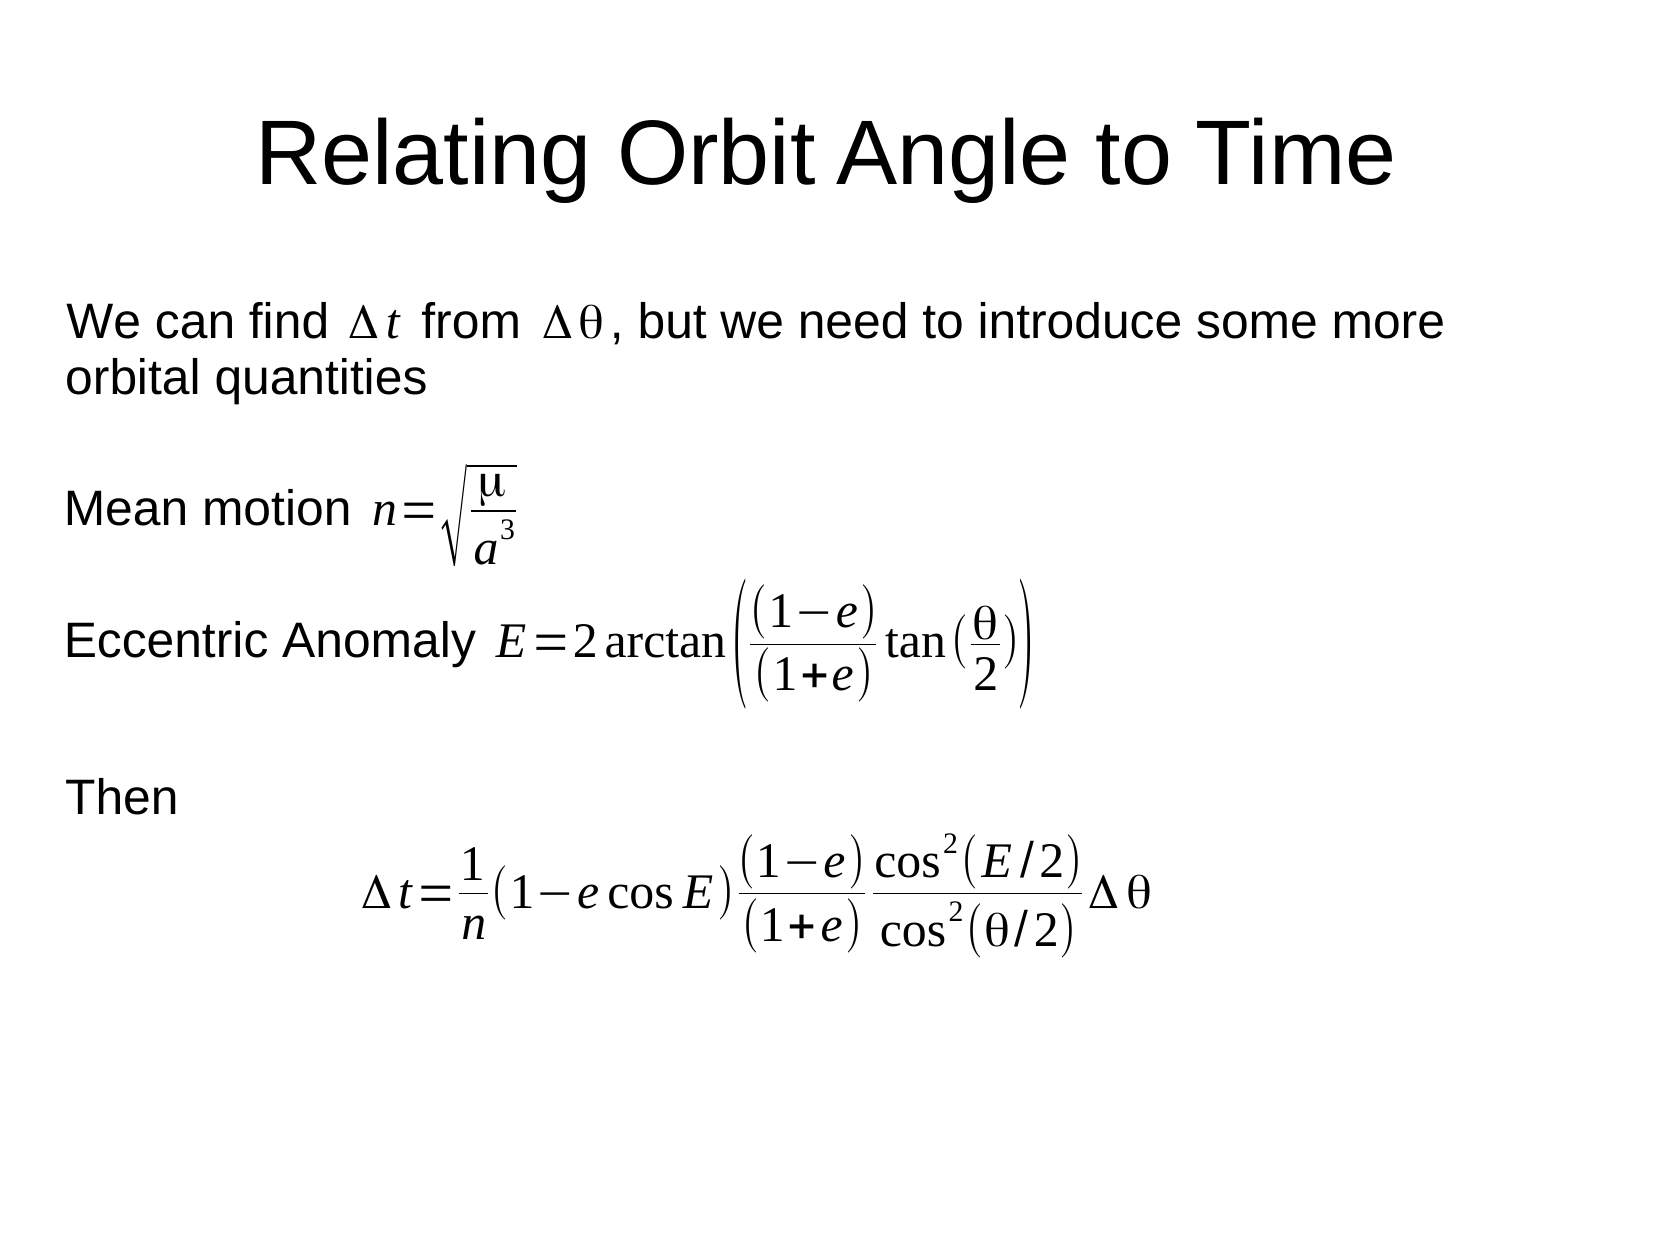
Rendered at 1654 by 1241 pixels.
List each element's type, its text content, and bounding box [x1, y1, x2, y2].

chart [58, 293, 1454, 962]
title Relating Orbit Angle to Time [82, 49, 1571, 257]
